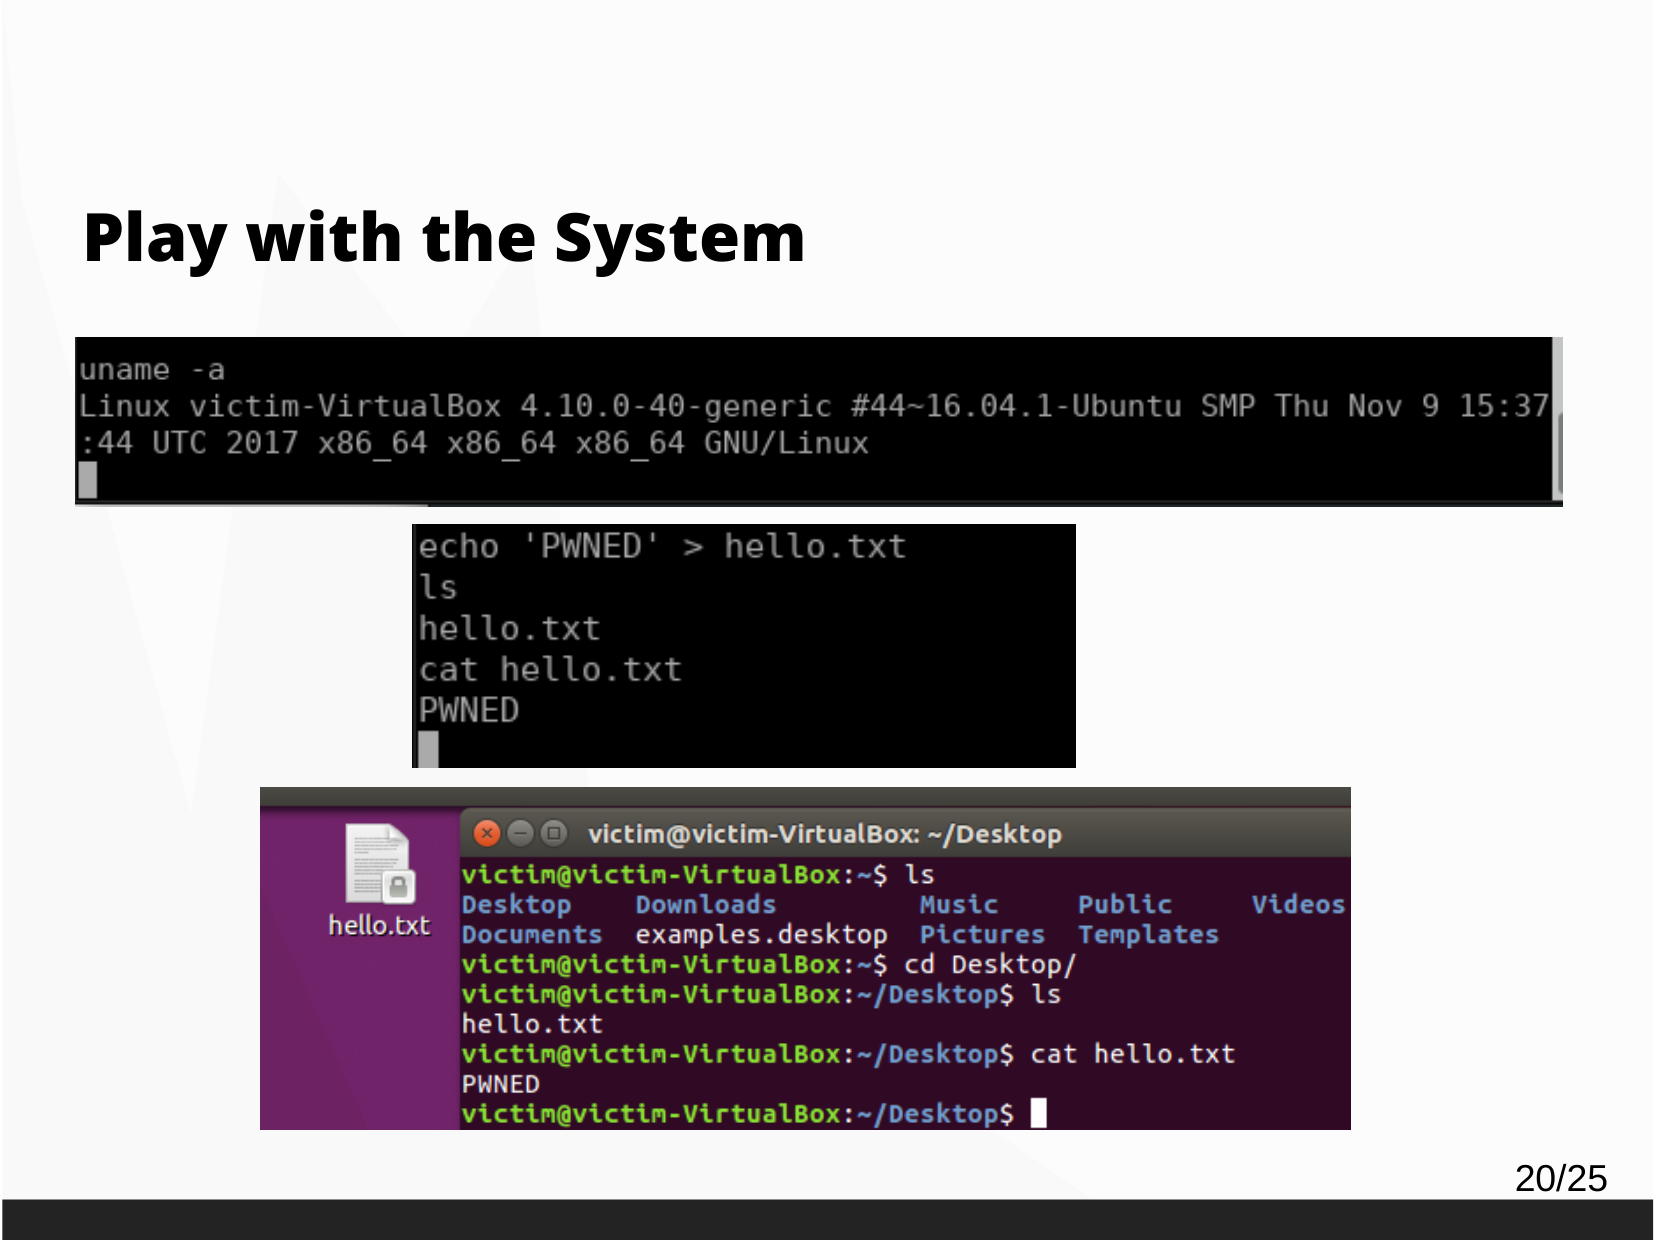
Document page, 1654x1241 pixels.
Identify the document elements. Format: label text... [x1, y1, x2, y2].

title Play with the System [82, 132, 1571, 340]
text_box 20/25 [1500, 1149, 1651, 1201]
picture [2, 0, 1654, 1241]
